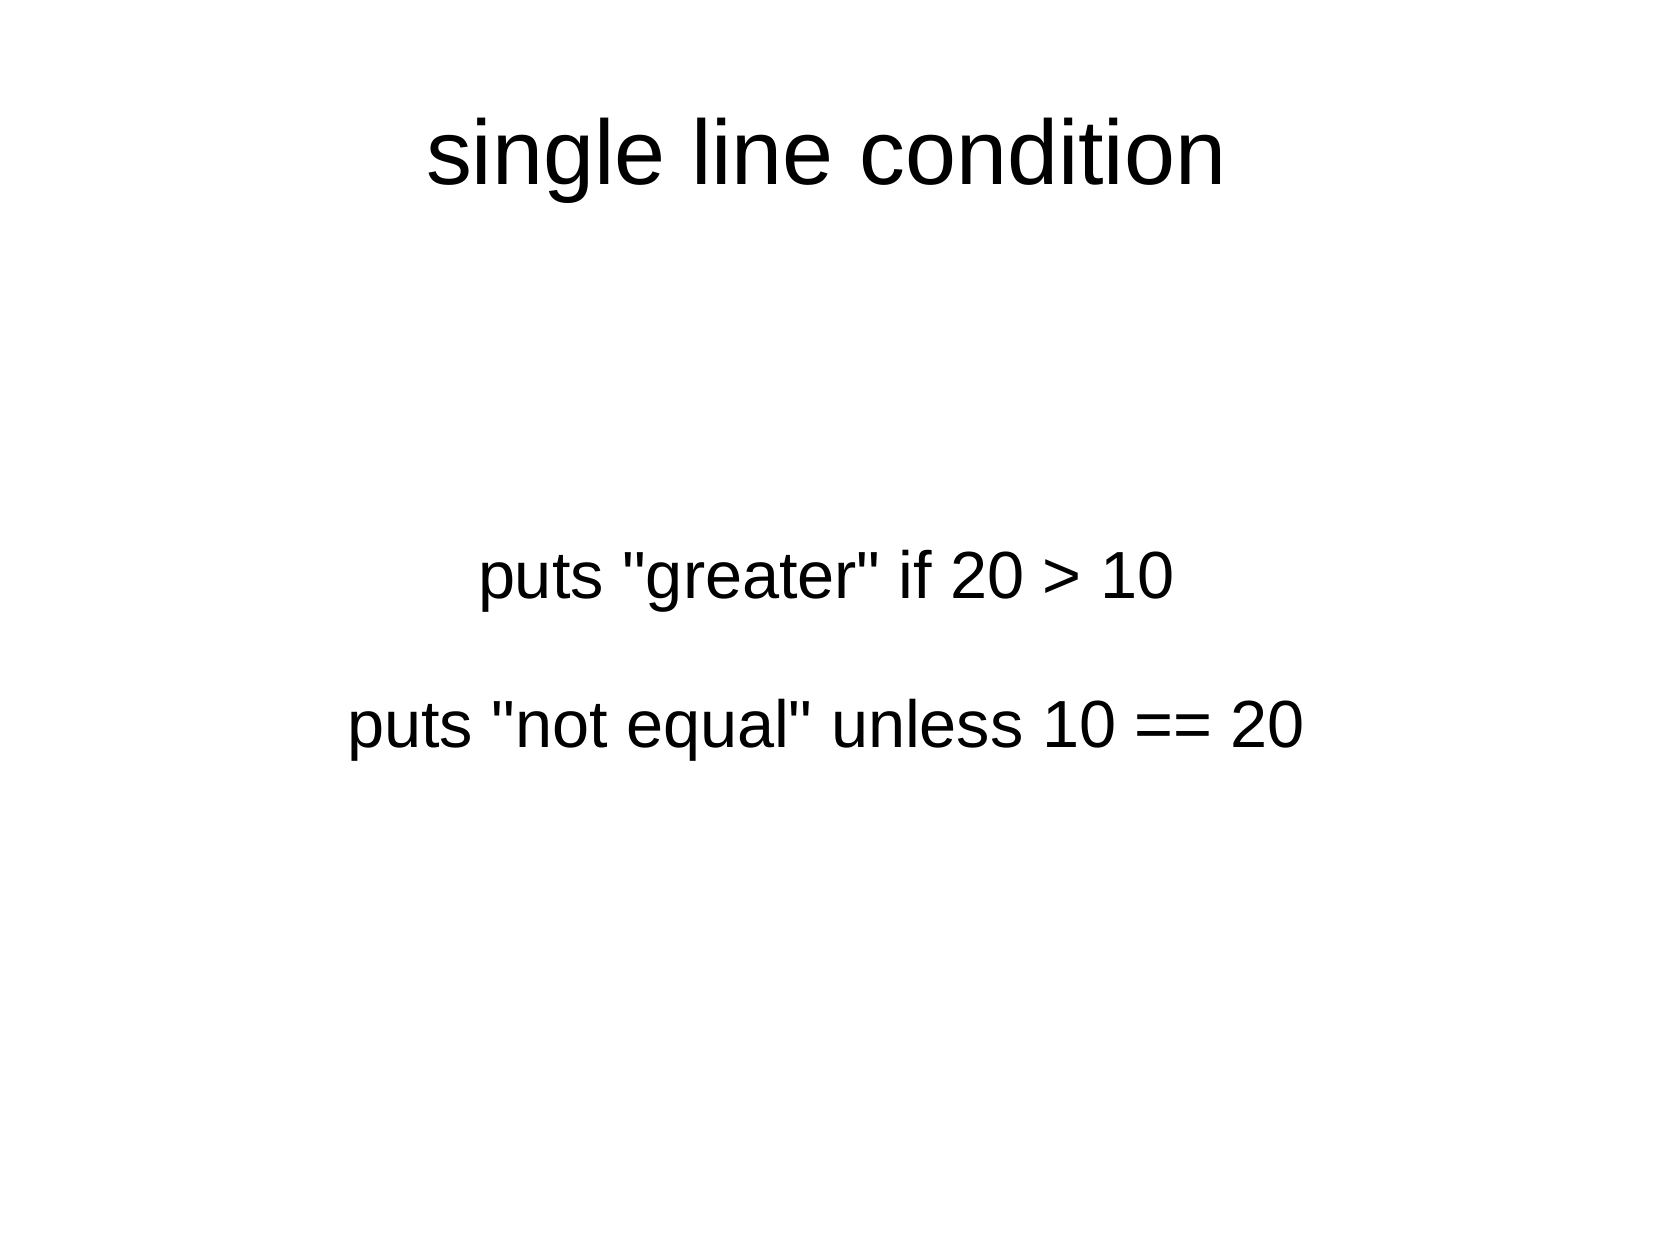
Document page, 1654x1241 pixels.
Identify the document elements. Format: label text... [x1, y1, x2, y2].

title single line condition [82, 49, 1571, 257]
subtitle puts "greater" if 20 > 10 puts "not equal" unless 10 == 20 [82, 290, 1571, 1010]
